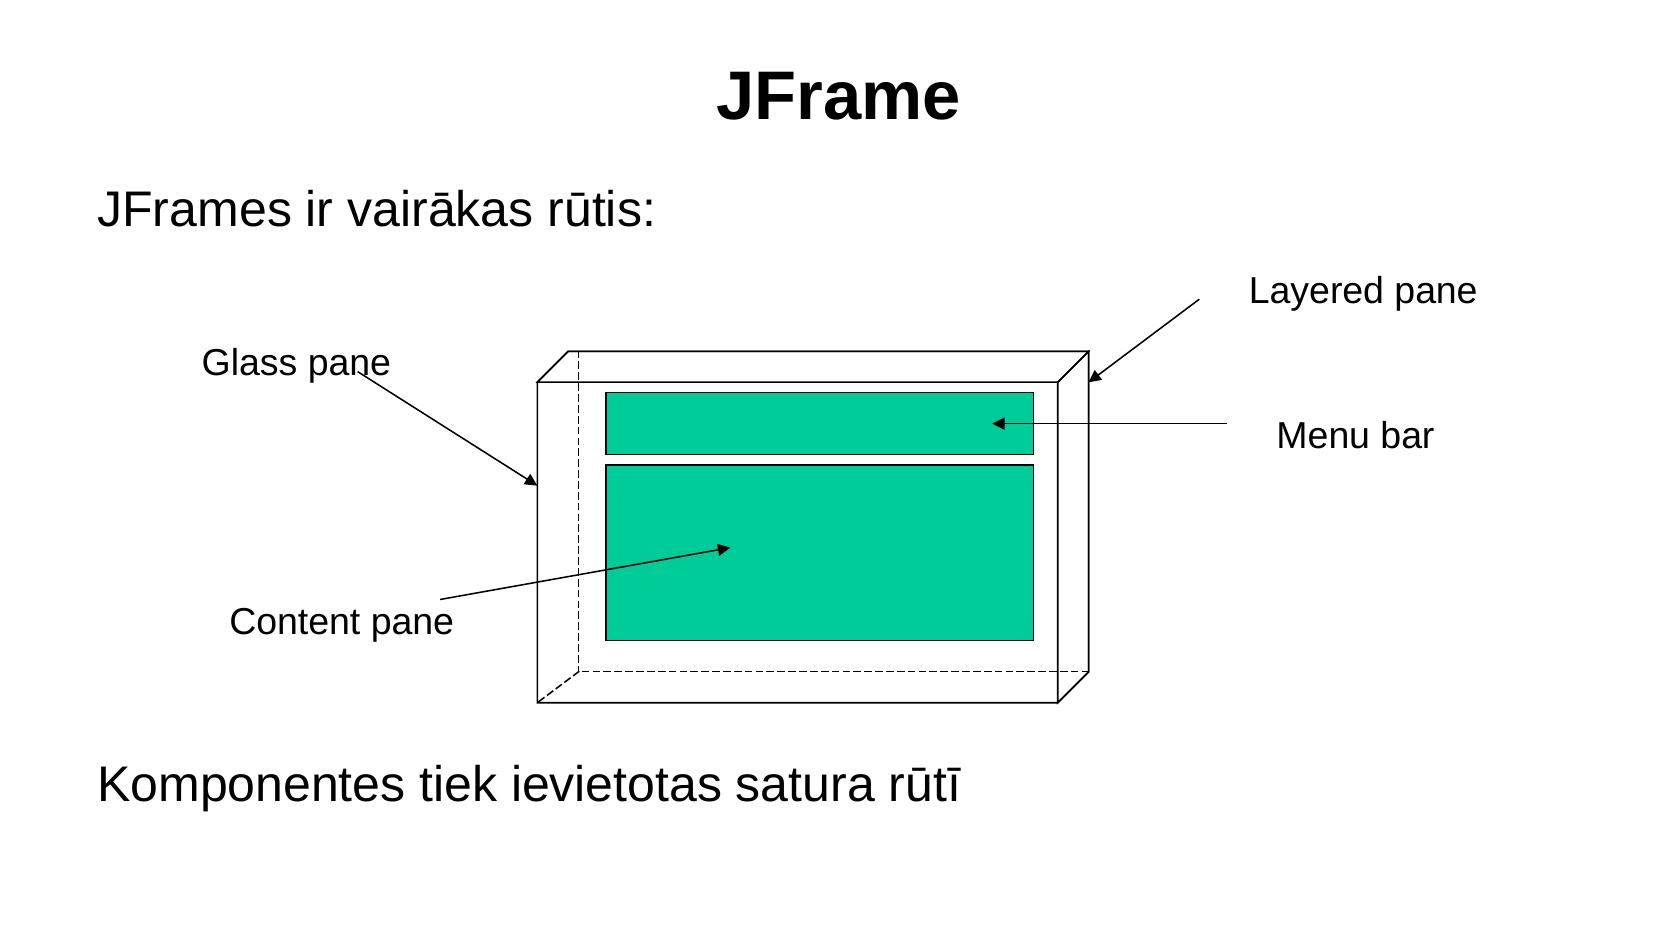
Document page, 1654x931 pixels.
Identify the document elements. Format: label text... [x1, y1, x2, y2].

text_box Glass pane [151, 330, 406, 392]
text_box Layered pane [1198, 258, 1493, 319]
title JFrame [82, 37, 1571, 147]
text_box Content pane [179, 588, 469, 650]
text_box Menu bar [1226, 402, 1450, 464]
list JFrames ir vairākas rūtis: Komponentes tiek ievietotas satura rūtī [82, 168, 1538, 889]
